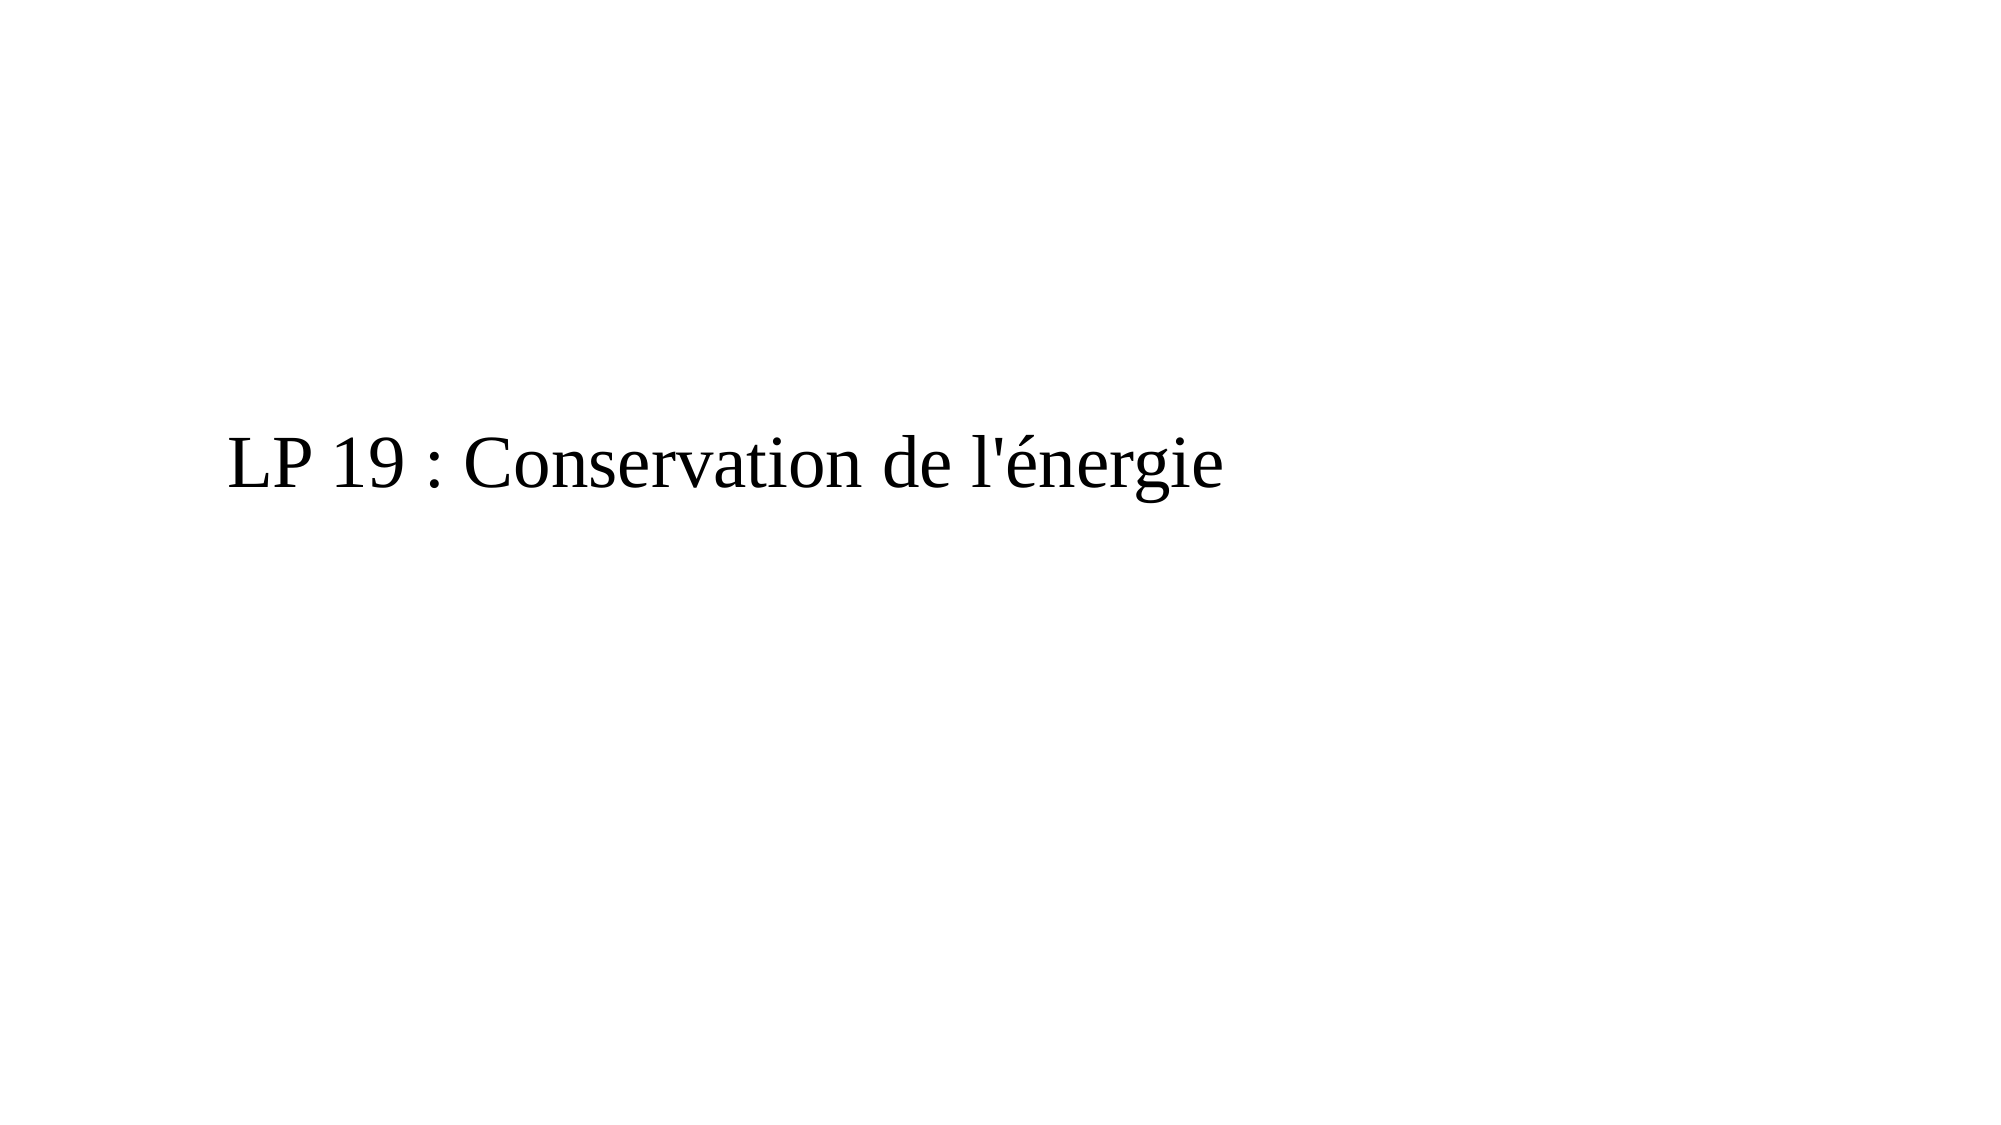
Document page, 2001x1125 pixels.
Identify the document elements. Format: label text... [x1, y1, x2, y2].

text_box LP 19 : Conservation de l'énergie [212, 413, 1843, 1125]
